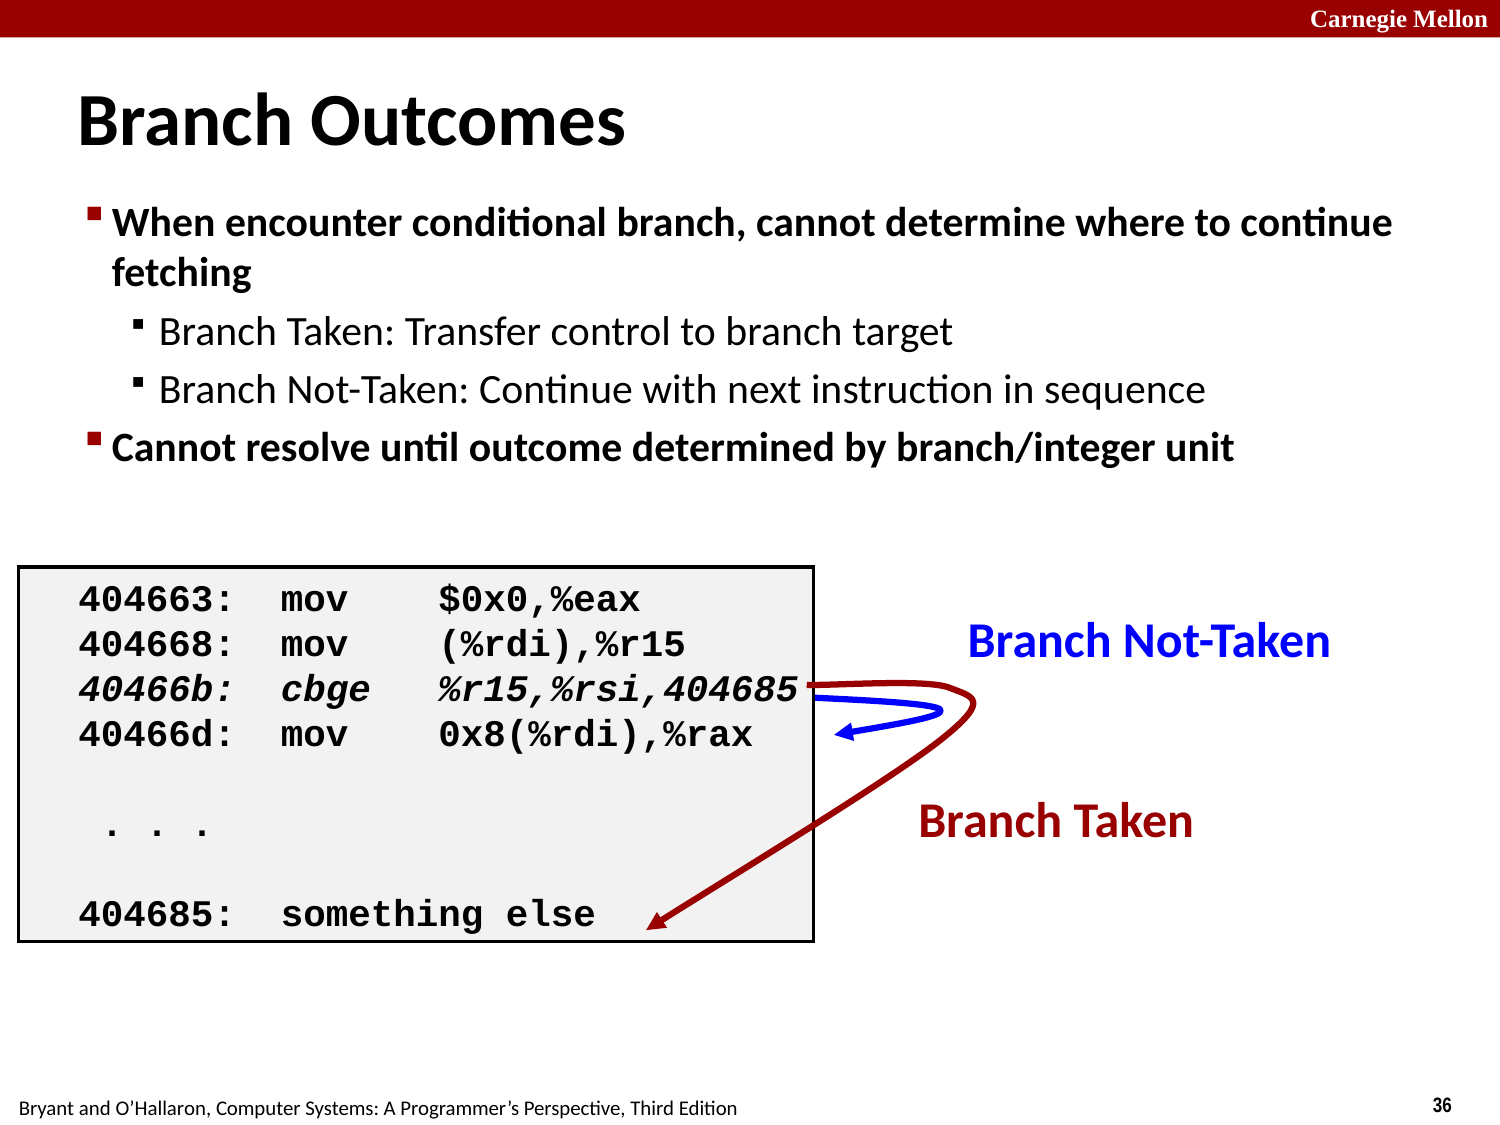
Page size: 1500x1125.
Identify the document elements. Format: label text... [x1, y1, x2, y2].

text_box Branch Not-Taken [953, 600, 1347, 675]
title Branch Outcomes [62, 68, 1037, 163]
text_box 404663: mov $0x0,%eax 404668: mov (%rdi),%r15 40466b: cbge %r15,%rsi,404685 40466d: mov 0x8(%rdi),%rax . . . 404685: something else [18, 567, 814, 942]
list When encounter conditional branch, cannot determine where to continue fetching Branch Taken: Transfer control to branch target Branch Not-Taken: Continue with next instruction in sequence Cannot resolve until outcome determined by branch/integer unit [50, 187, 1488, 488]
text_box Branch Taken [903, 780, 1210, 855]
